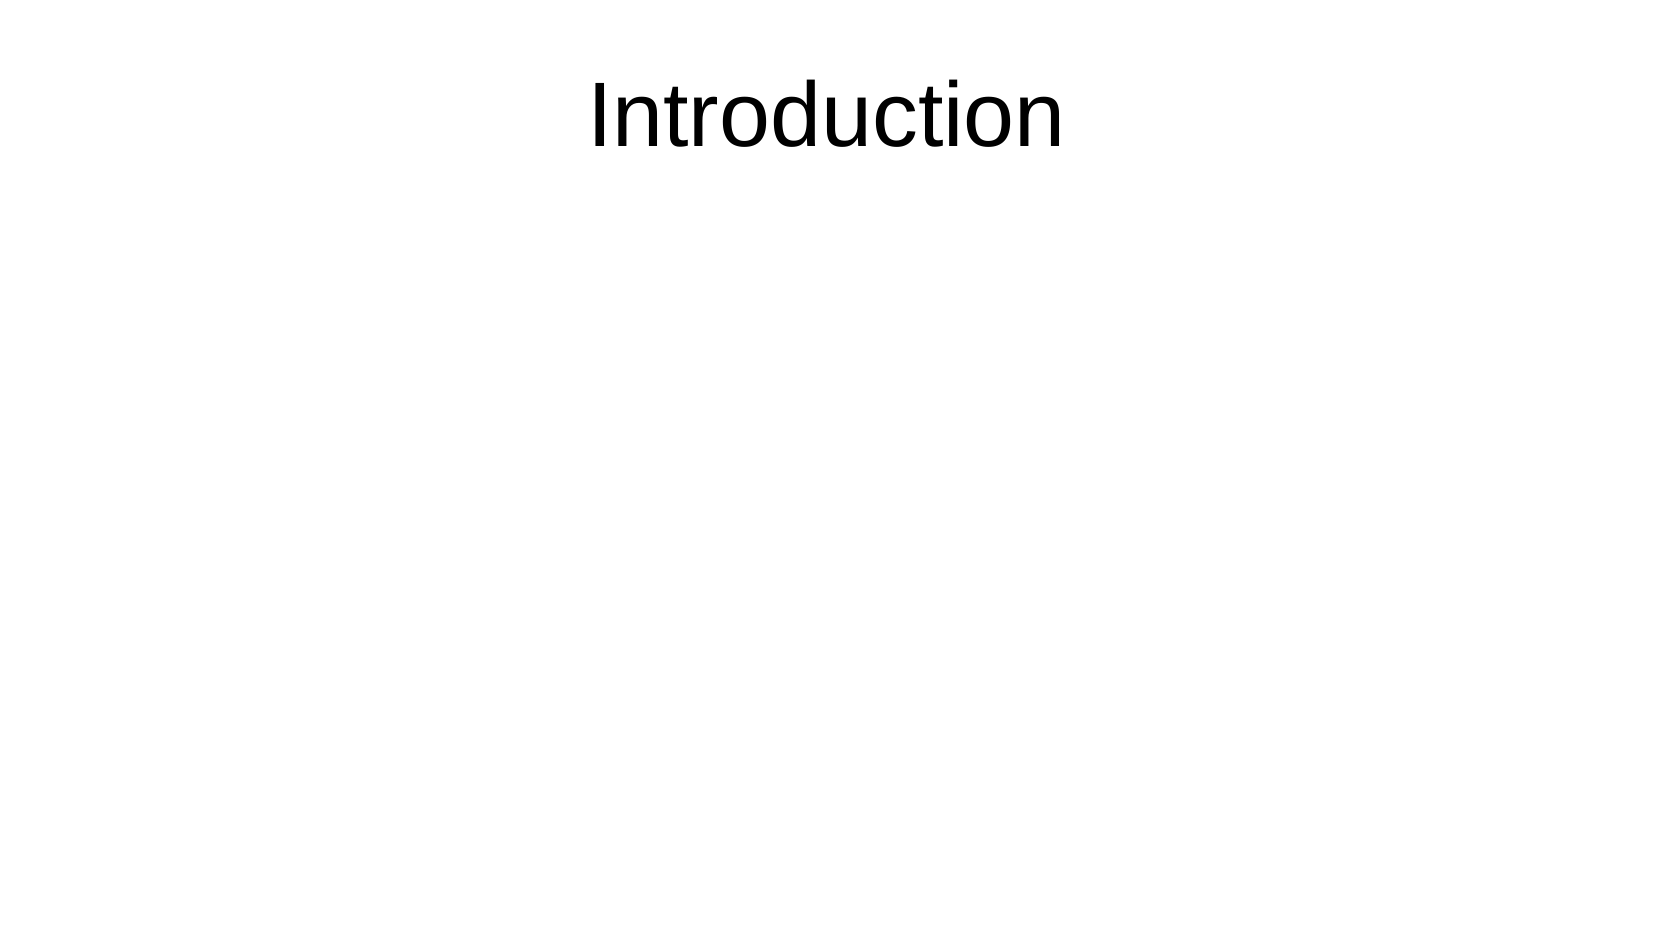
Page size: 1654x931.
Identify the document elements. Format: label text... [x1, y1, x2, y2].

title Introduction [82, 37, 1571, 193]
